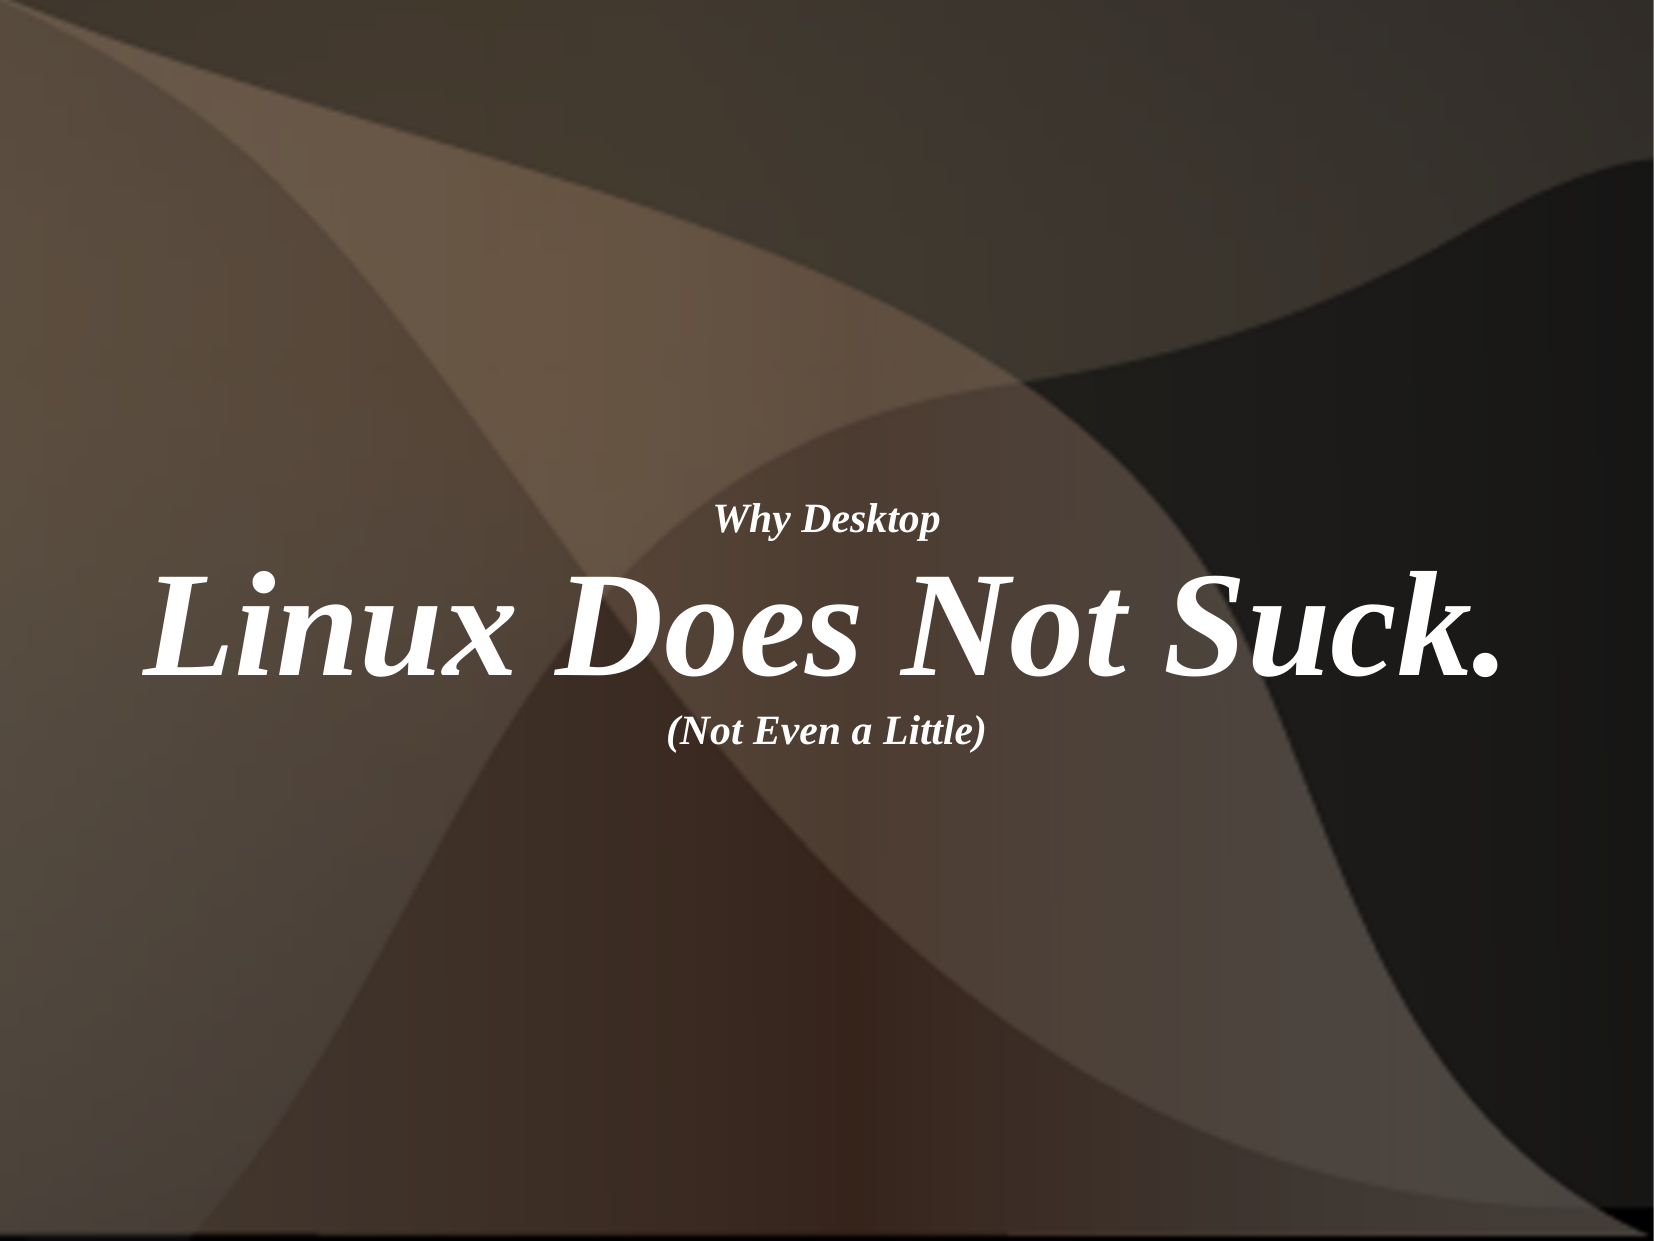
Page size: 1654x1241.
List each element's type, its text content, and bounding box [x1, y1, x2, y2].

title Why Desktop Linux Does Not Suck. (Not Even a Little) [82, 49, 1571, 1201]
picture [0, 0, 1654, 1241]
